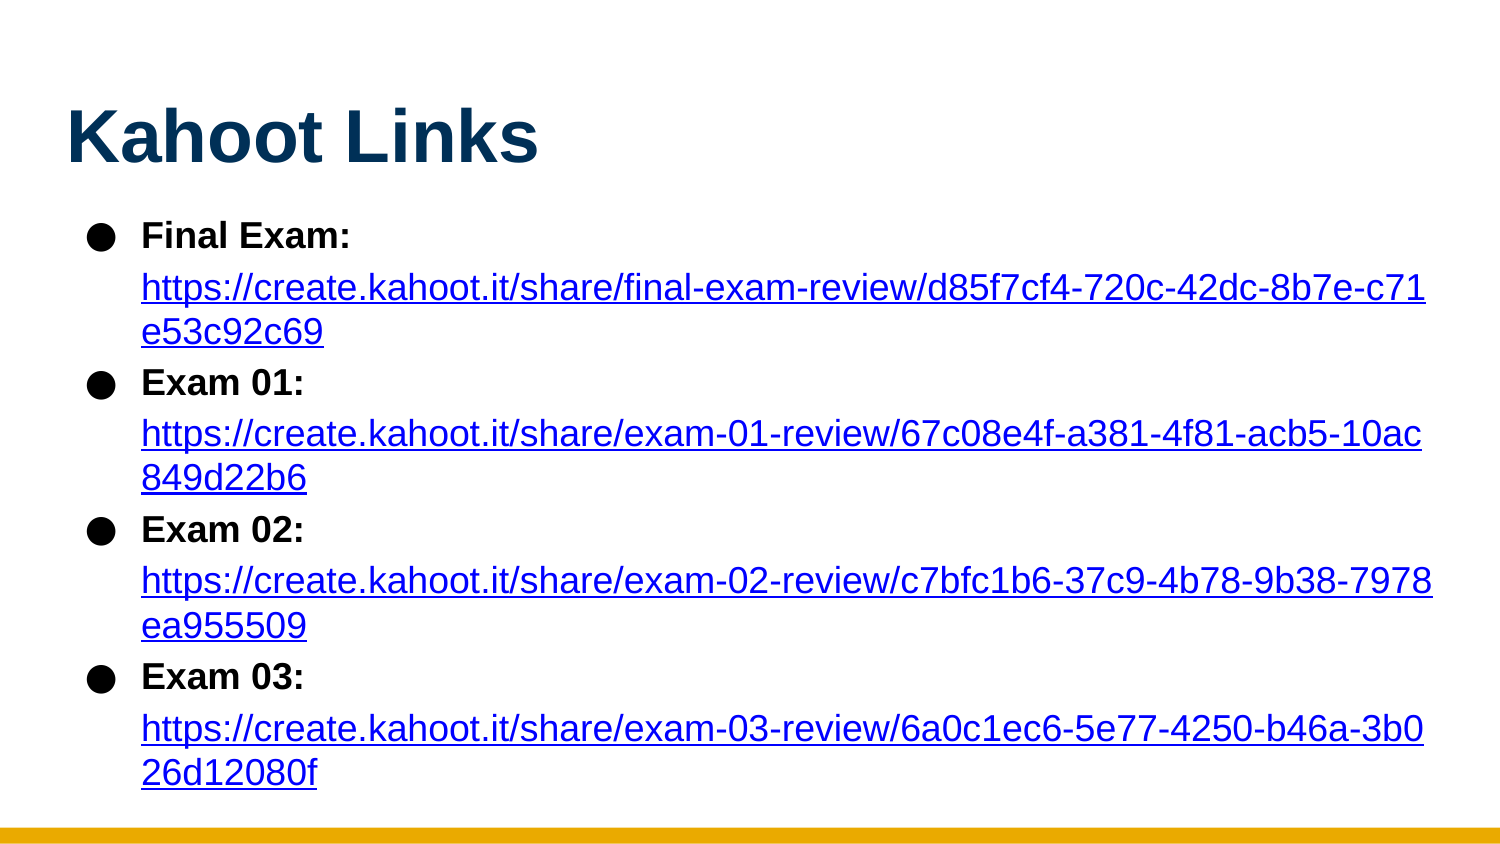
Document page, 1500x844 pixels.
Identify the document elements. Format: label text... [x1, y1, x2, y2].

text_box Final Exam: https://create.kahoot.it/share/final-exam-review/d85f7cf4-720c-42dc-8b7e-c71e53c92c69 Exam 01: https://create.kahoot.it/share/exam-01-review/67c08e4f-a381-4f81-acb5-10ac849d22b6 Exam 02: https://create.kahoot.it/share/exam-02-review/c7bfc1b6-37c9-4b78-9b38-7978ea955509 Exam 03: https://create.kahoot.it/share/exam-03-review/6a0c1ec6-5e77-4250-b46a-3b026d12080f [51, 188, 1449, 791]
title Kahoot Links [51, 72, 1449, 188]
